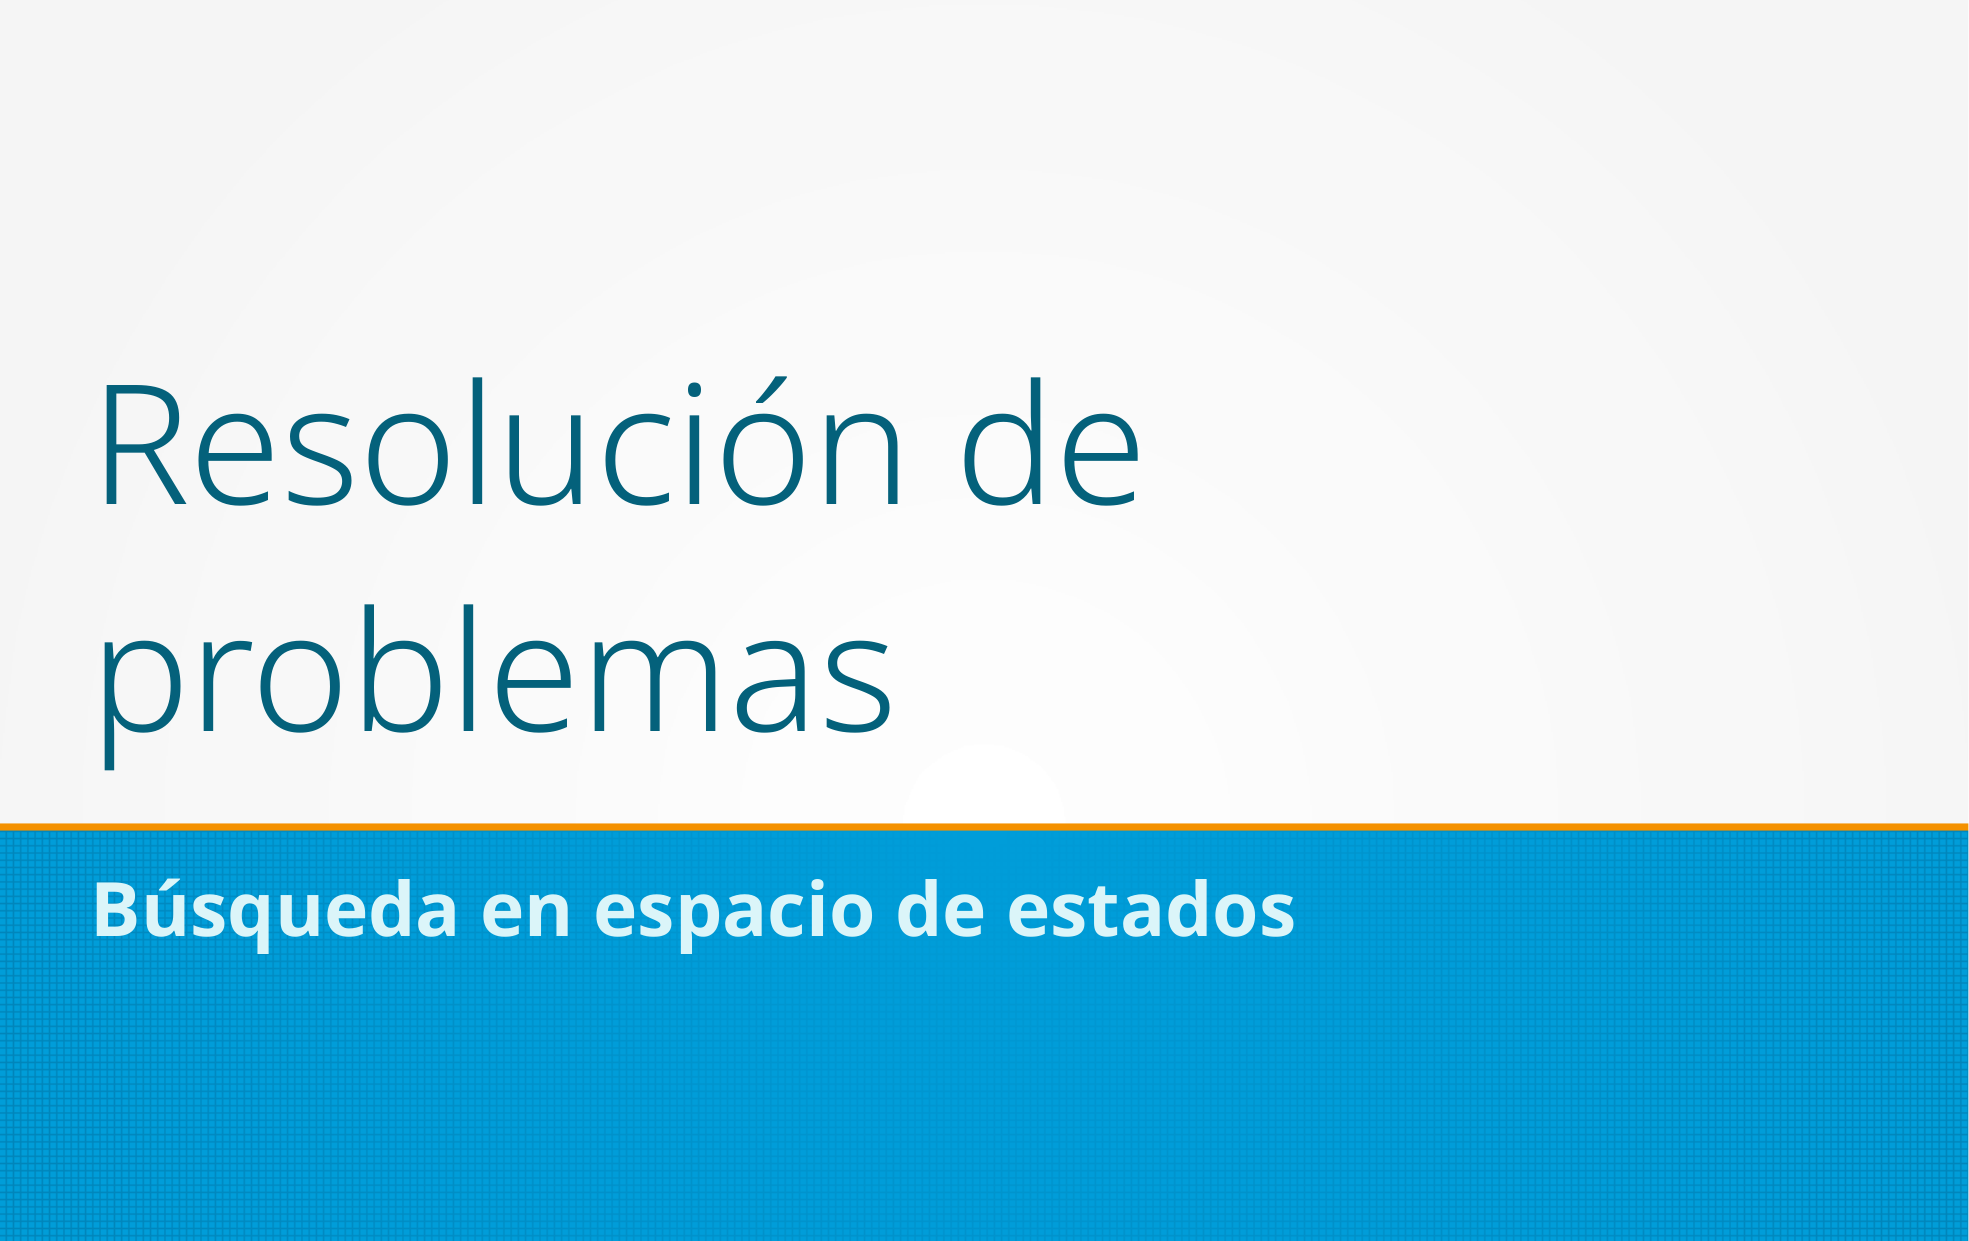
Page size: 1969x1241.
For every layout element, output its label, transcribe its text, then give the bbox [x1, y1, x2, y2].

picture [0, 0, 1969, 830]
title Resolución de problemas [90, 49, 1862, 781]
subtitle Búsqueda en espacio de estados [90, 855, 1861, 1111]
